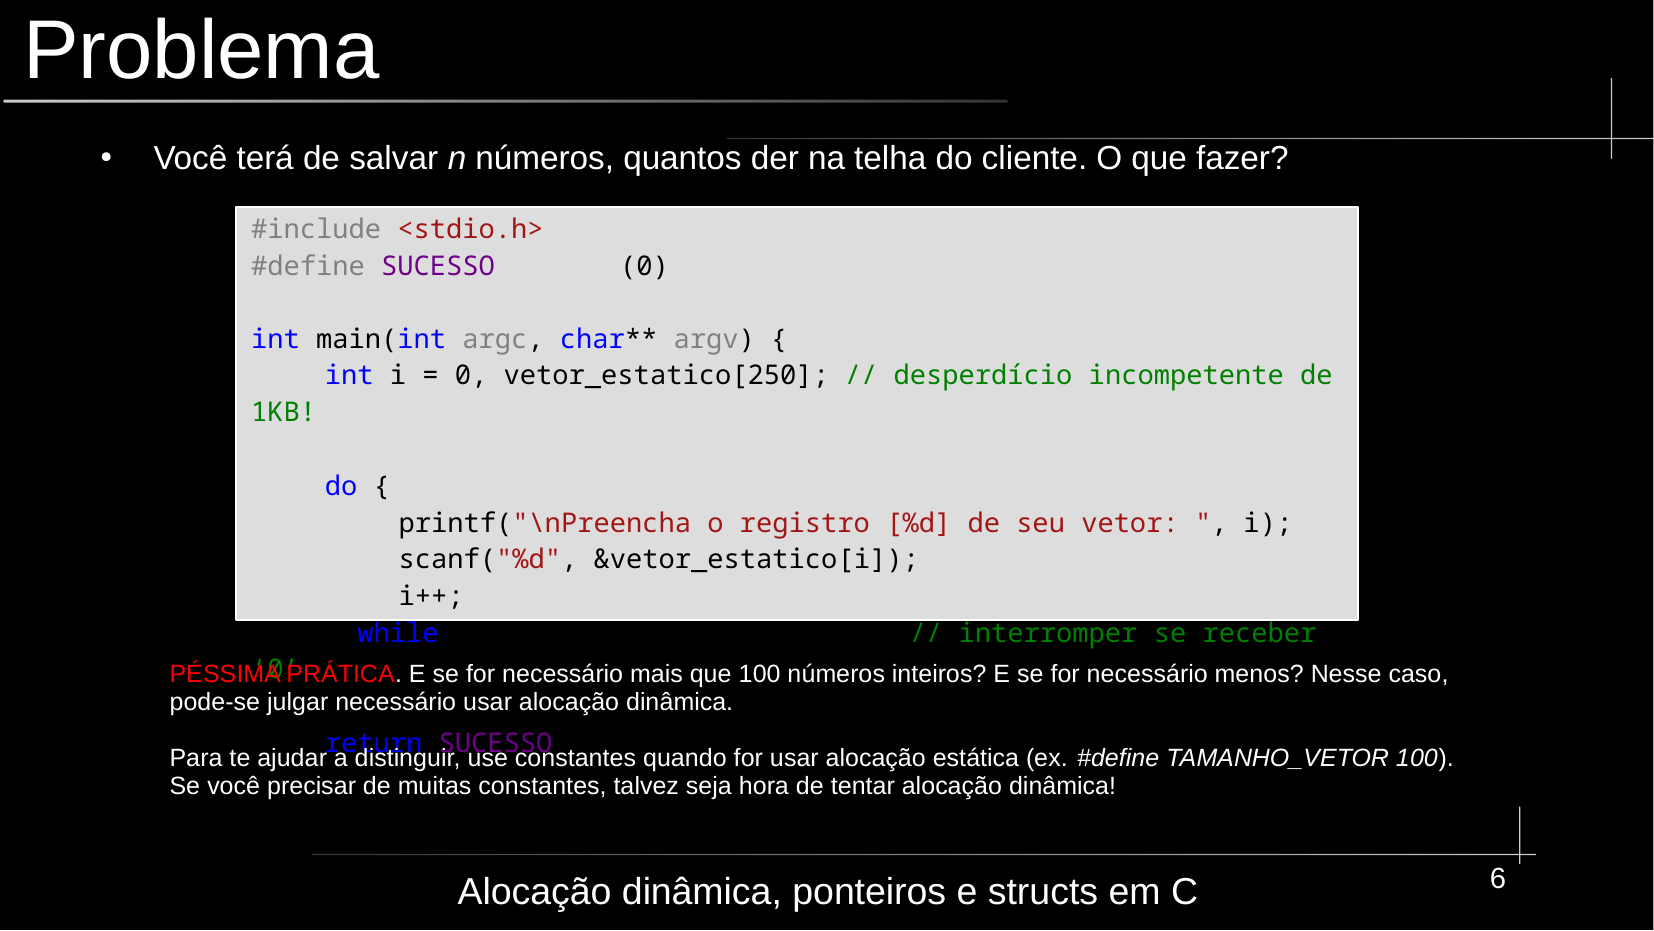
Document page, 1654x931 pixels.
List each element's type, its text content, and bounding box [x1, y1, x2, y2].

title Problema [23, 3, 1589, 97]
list Você terá de salvar n números, quantos der na telha do cliente. O que fazer? [82, 139, 1571, 266]
text_box Alocação dinâmica, ponteiros e structs em C [442, 863, 1359, 931]
text_box #include <stdio.h> #define SUCESSO (0) int main(int argc, char** argv) { int i = 0, vetor_estatico[250]; // desperdício incompetente de 1KB! do { printf("\nPreencha o registro [%d] de seu vetor: ", i); scanf("%d", &vetor_estatico[i]); i++; } while (vetor_estatico[i-1] != 0); // interromper se receber ‘0’ return SUCESSO; } [236, 202, 1359, 621]
text_box PÉSSIMA PRÁTICA. E se for necessário mais que 100 números inteiros? E se for necessário menos? Nesse caso, pode-se julgar necessário usar alocação dinâmica. Para te ajudar a distinguir, use constantes quando for usar alocação estática (ex. #define TAMANHO_VETOR 100). Se você precisar de muitas constantes, talvez seja hora de tentar alocação dinâmica! [154, 652, 1514, 808]
